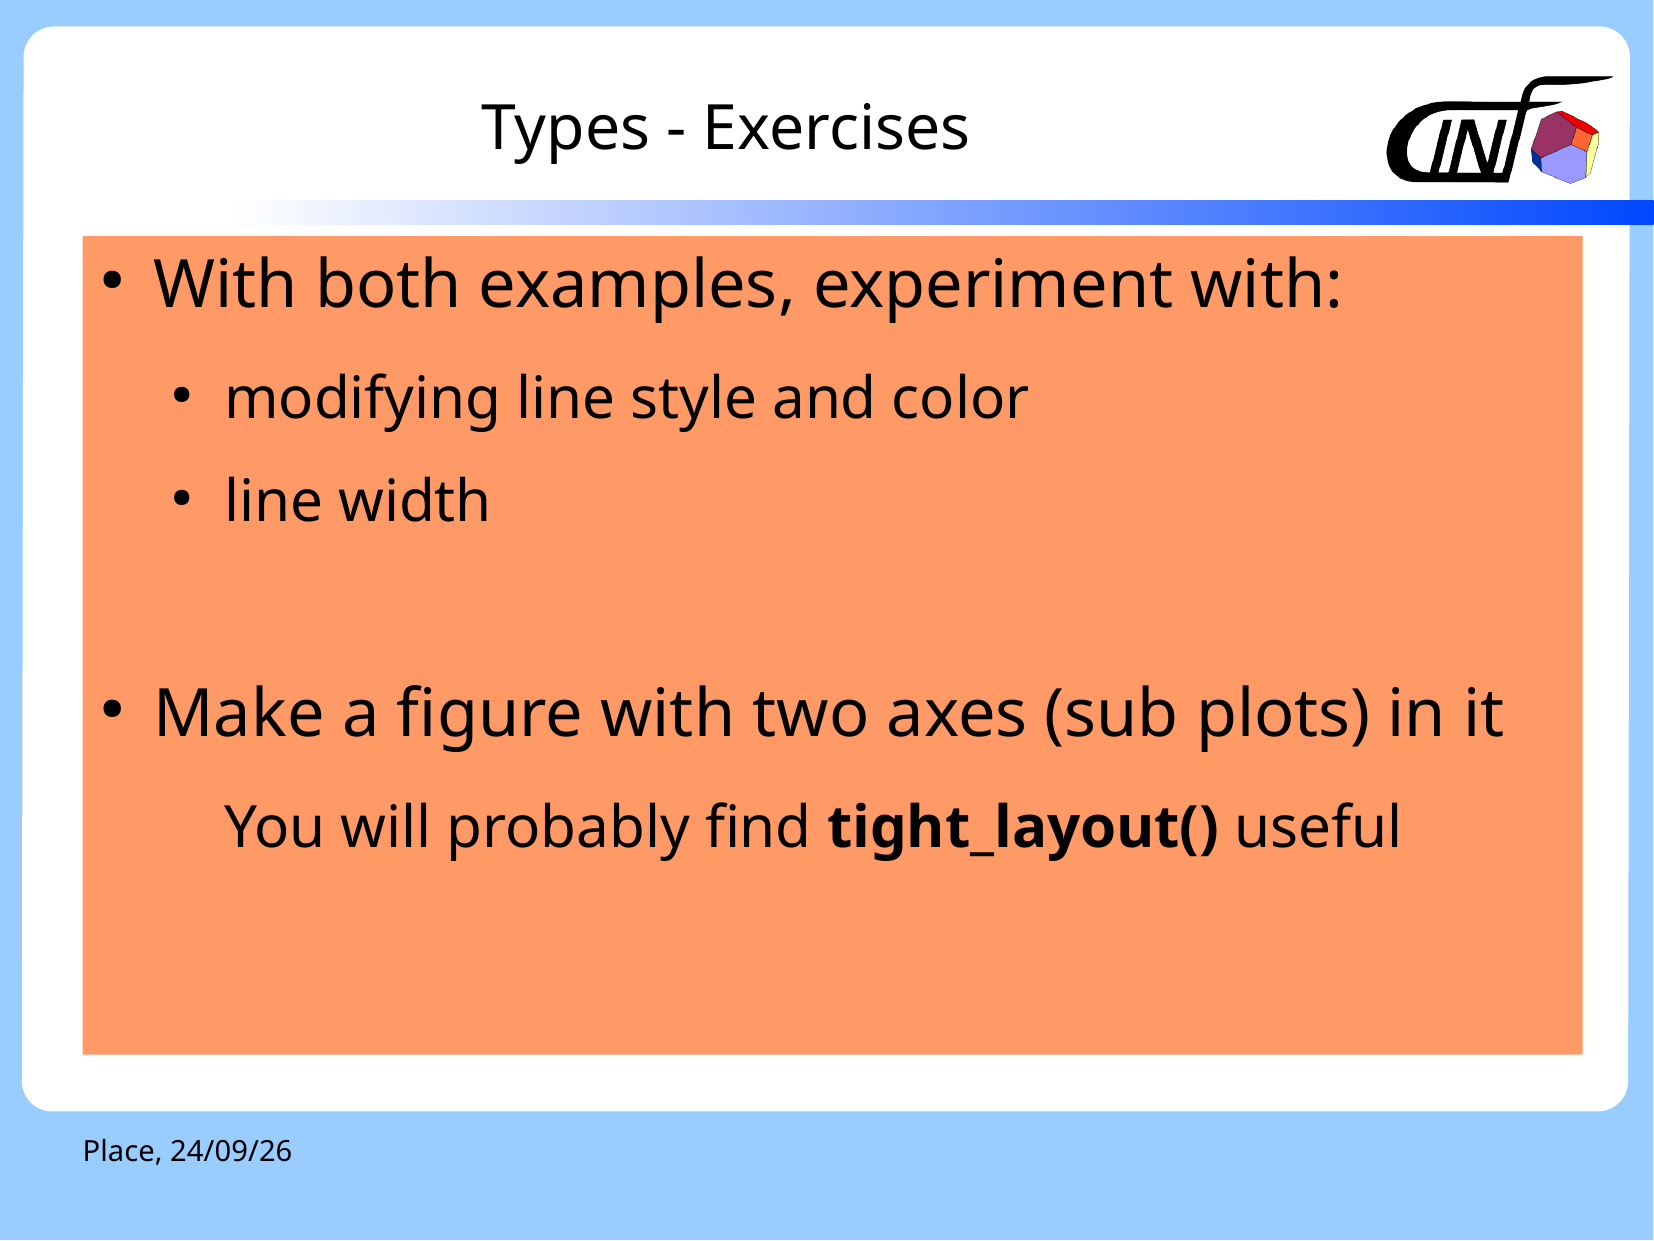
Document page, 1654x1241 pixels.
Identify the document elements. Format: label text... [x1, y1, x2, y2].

title Types - Exercises [82, 49, 1371, 201]
picture [1386, 76, 1613, 184]
list With both examples, experiment with: modifying line style and color line width Make a figure with two axes (sub plots) in it You will probably find tight_layout() useful [82, 236, 1583, 1055]
